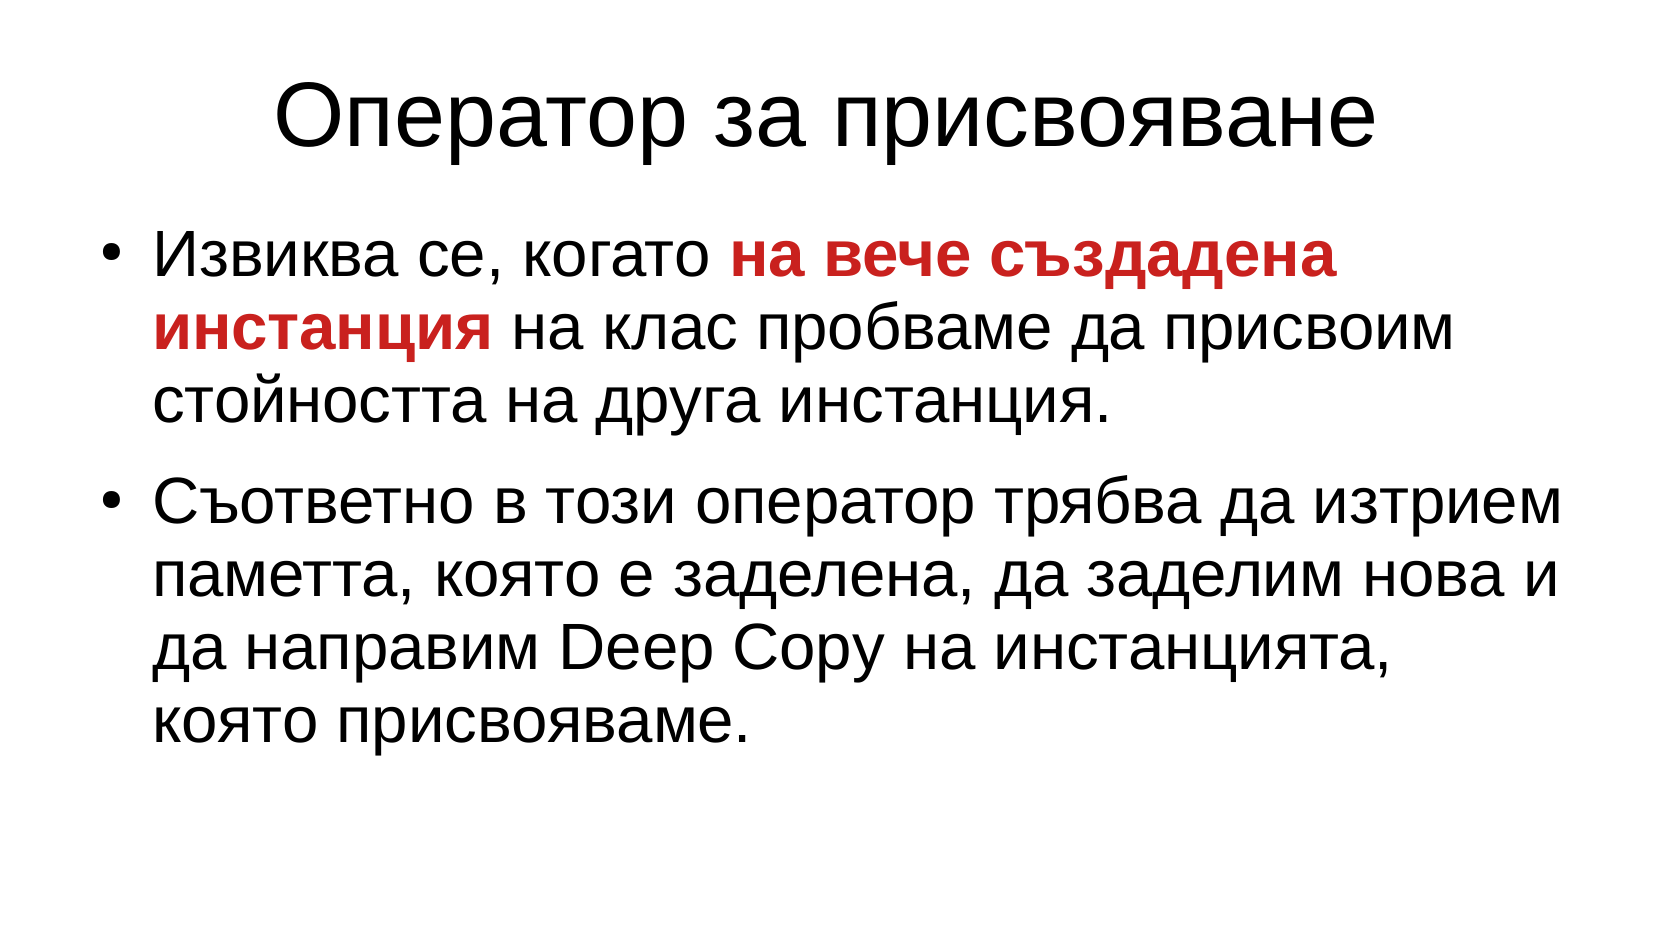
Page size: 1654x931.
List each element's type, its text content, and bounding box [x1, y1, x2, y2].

title Оператор за присвояване [82, 37, 1571, 193]
list Извиква се, когато на вече създадена инстанция на клас пробваме да присвоим стойността на друга инстанция. Съответно в този оператор трябва да изтрием паметта, която е заделена, да заделим нова и да направим Deep Copy на инстанцията, която присвояваме. [82, 217, 1571, 758]
